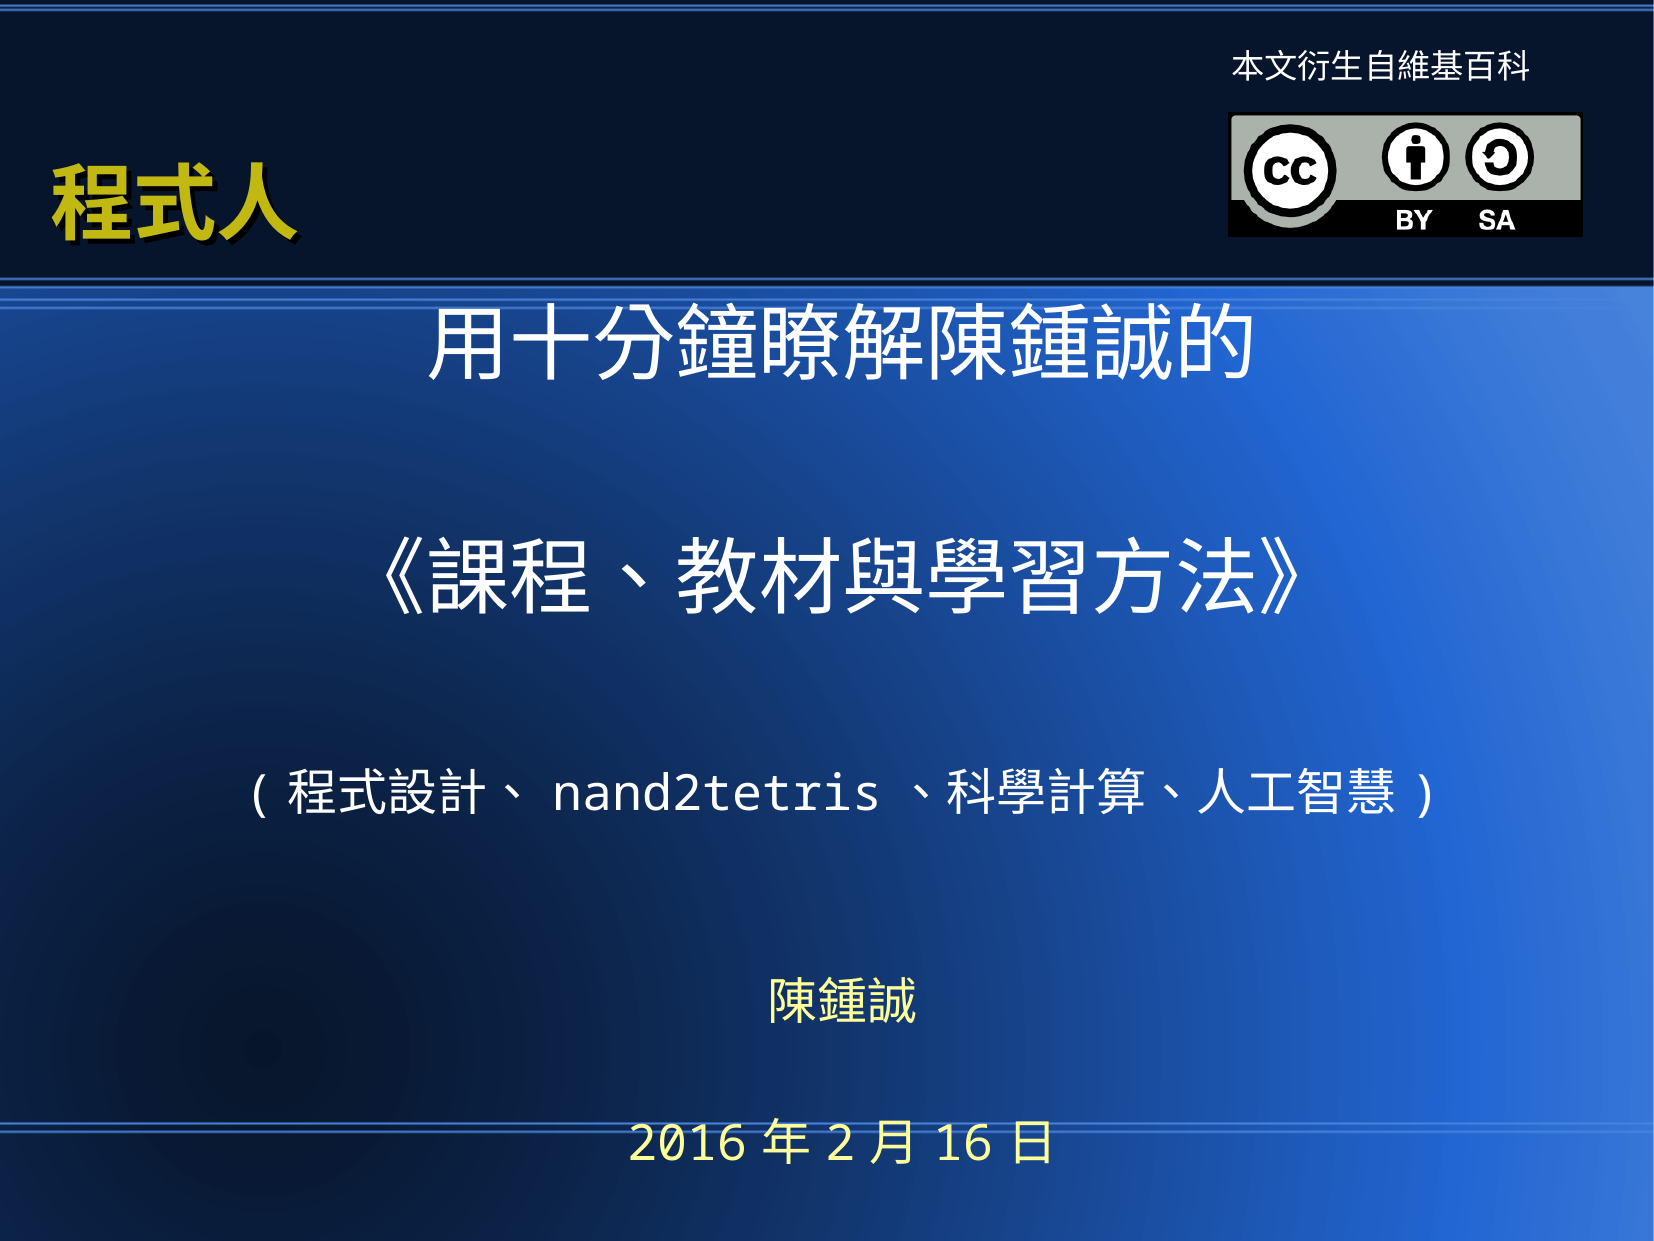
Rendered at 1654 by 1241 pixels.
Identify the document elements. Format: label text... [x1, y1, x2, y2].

picture [0, 0, 1654, 1241]
subtitle 用十分鐘瞭解陳鍾誠的 《課程、教材與學習方法》 (程式設計、nand2tetris、科學計算、人工智慧) 陳鍾誠 2016年2月16日 [59, 326, 1626, 1127]
text_box 程式人 [35, 129, 378, 325]
text_box 本文衍生自維基百科 [1216, 32, 1622, 95]
